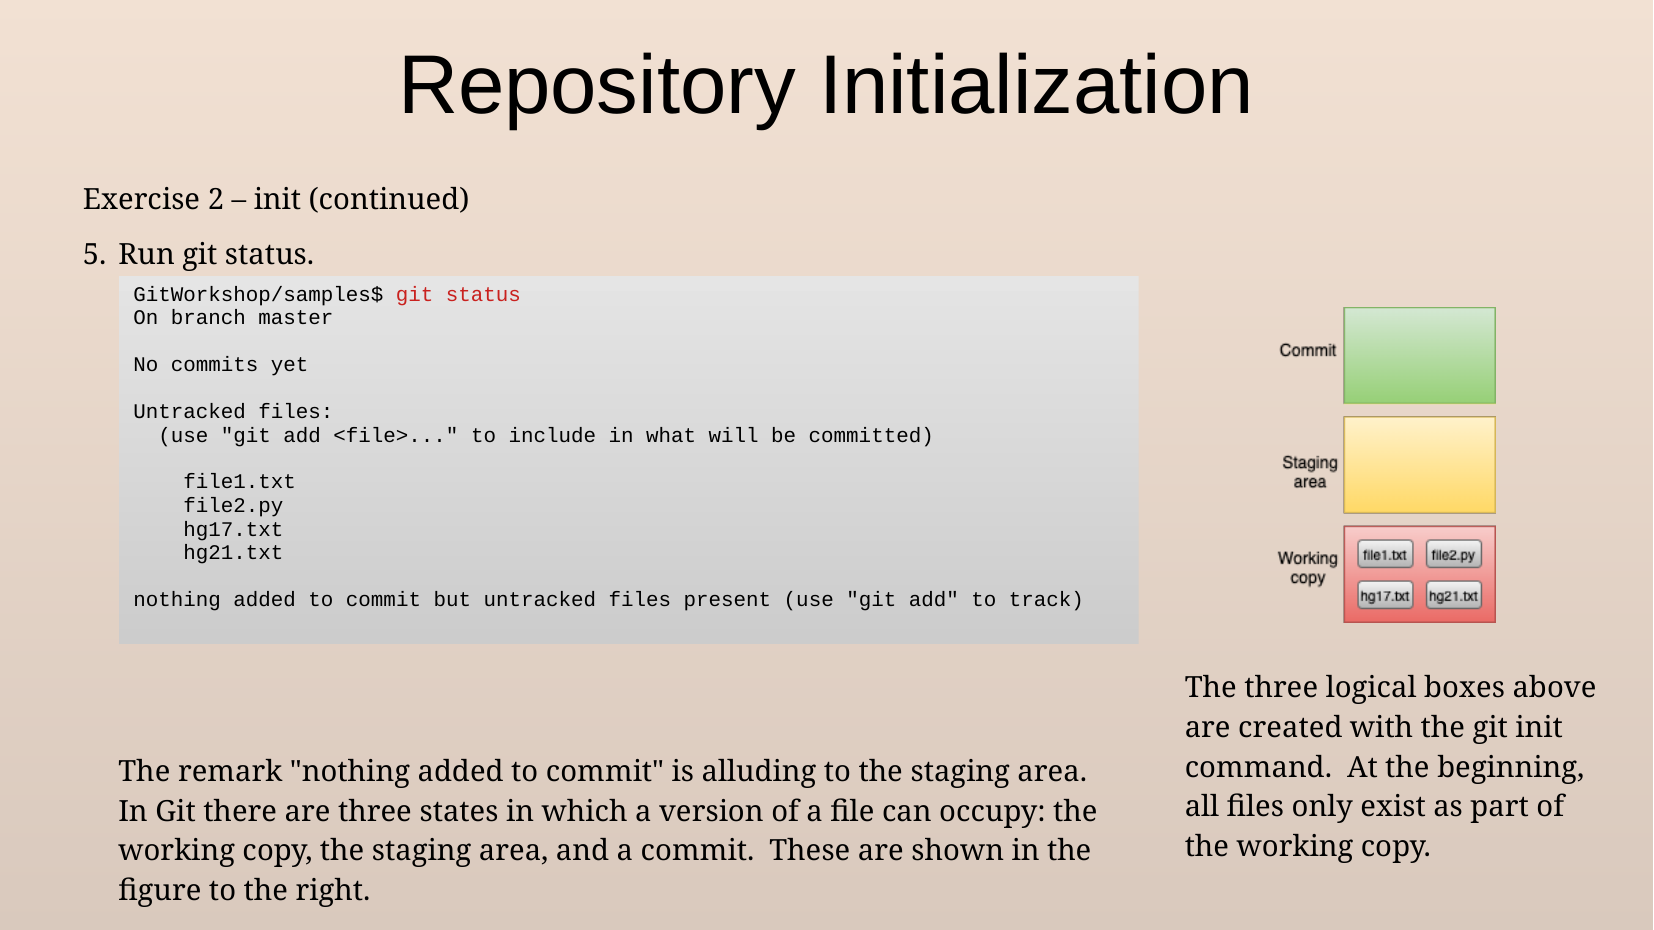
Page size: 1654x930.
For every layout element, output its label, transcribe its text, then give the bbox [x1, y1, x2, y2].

text_box GitWorkshop/samples$ git status On branch master No commits yet Untracked files: (use "git add <file>..." to include in what will be committed) file1.txt file2.py hg17.txt hg21.txt nothing added to commit but untracked files present (use "git add" to track) [118, 276, 1139, 644]
text_box The three logical boxes above are created with the git init command. At the beginning, all files only exist as part of the working copy. [1170, 659, 1621, 806]
text_box Exercise 2 – init (continued) Run git status. The remark "nothing added to commit" is alluding to the staging area. In Git there are three states in which a version of a file can occupy: the working copy, the staging area, and a commit. These are shown in the figure to the right. The working copy of a file is the one in your directory that you can see and edit. The staging area is a version of a file that is to be committed in the next commit action. Committed versions of the file are in the commit state. These are preserved in the commit history. [68, 171, 1139, 928]
title Repository Initialization [82, 19, 1571, 151]
picture [1274, 307, 1496, 623]
